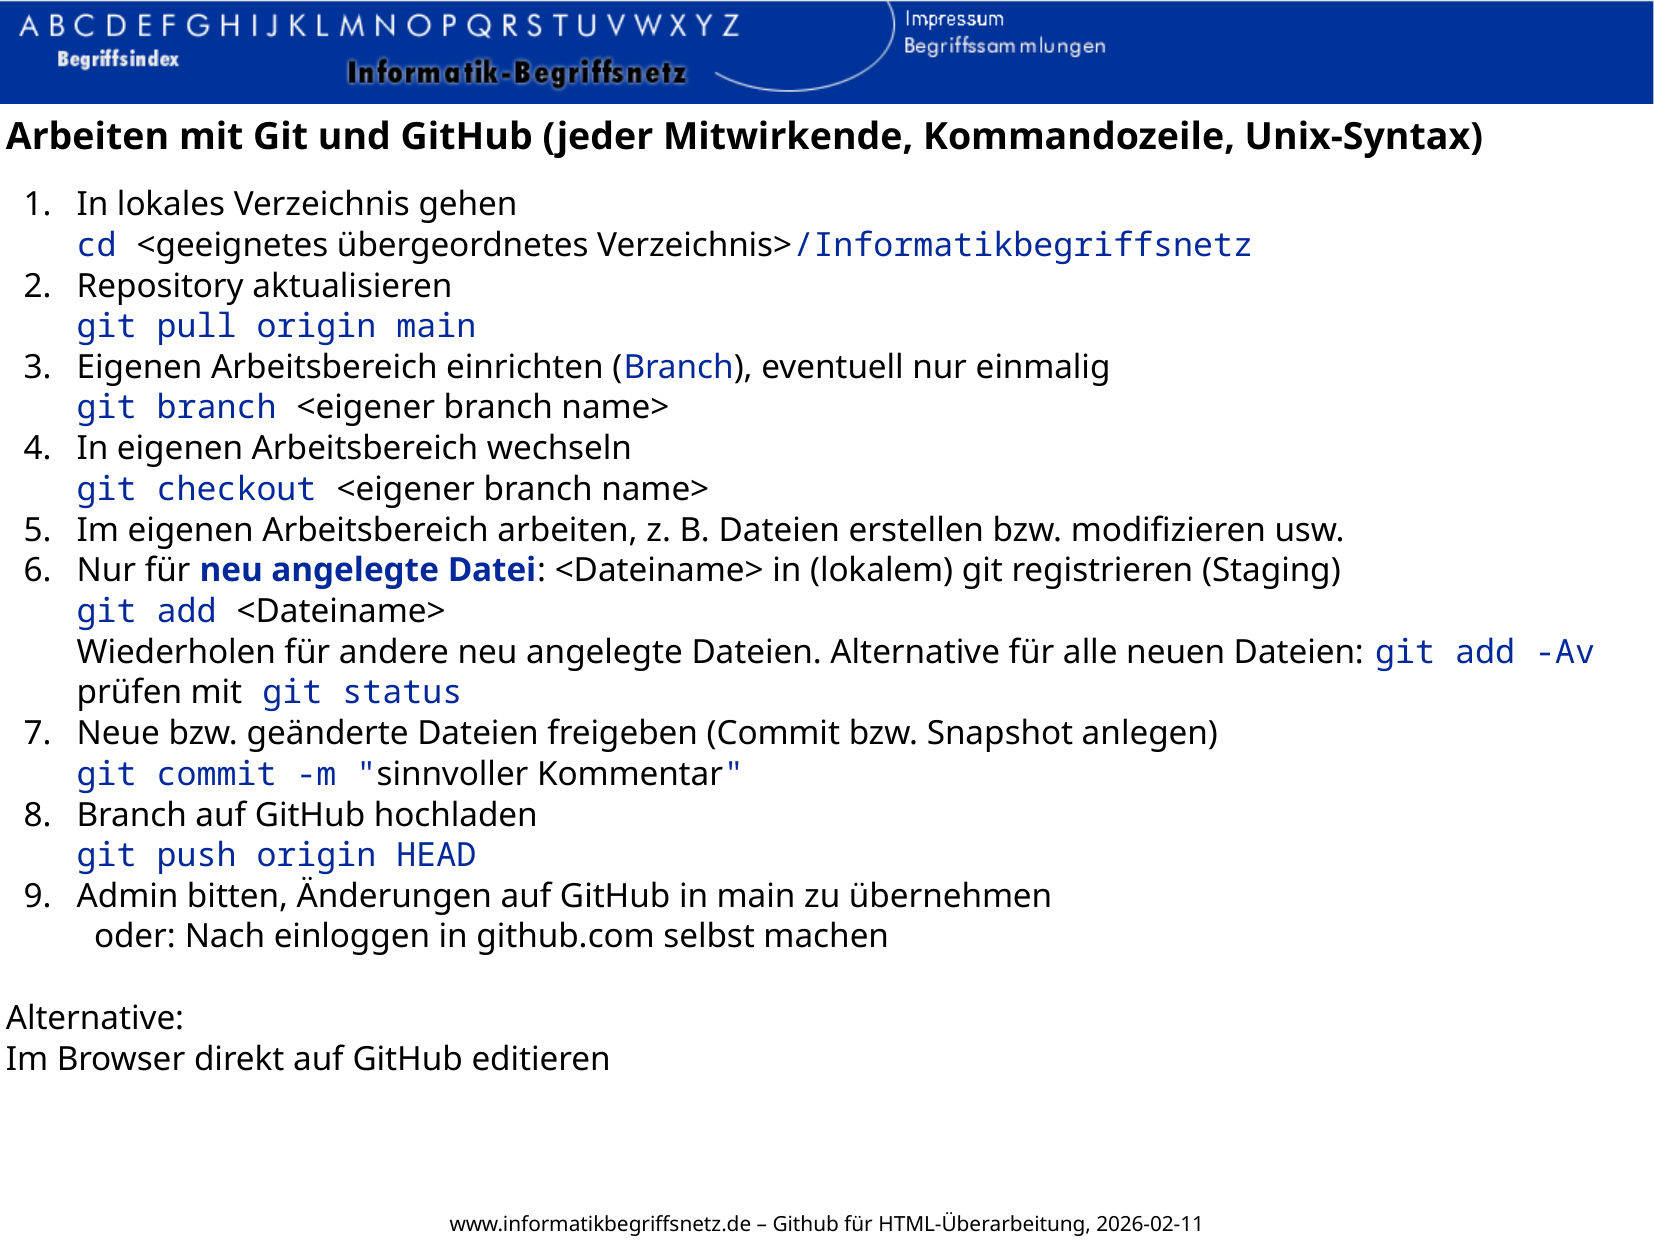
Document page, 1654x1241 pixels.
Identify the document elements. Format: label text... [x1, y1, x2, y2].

title Arbeiten mit Git und GitHub (jeder Mitwirkende, Kommandozeile, Unix-Syntax) [5, 109, 1648, 175]
picture [0, 0, 1654, 104]
list In lokales Verzeichnis gehen cd <geeignetes übergeordnetes Verzeichnis>/Informatikbegriffsnetz Repository aktualisieren git pull origin main Eigenen Arbeitsbereich einrichten (Branch), eventuell nur einmalig git branch <eigener branch name> In eigenen Arbeitsbereich wechseln git checkout <eigener branch name> Im eigenen Arbeitsbereich arbeiten, z. B. Dateien erstellen bzw. modifizieren usw. Nur für neu angelegte Datei: <Dateiname> in (lokalem) git registrieren (Staging) git add <Dateiname> Wiederholen für andere neu angelegte Dateien. Alternative für alle neuen Dateien: git add -Av prüfen mit git status Neue bzw. geänderte Dateien freigeben (Commit bzw. Snapshot anlegen) git commit -m "sinnvoller Kommentar" Branch auf GitHub hochladen git push origin HEAD Admin bitten, Änderungen auf GitHub in main zu übernehmen oder: Nach einloggen in github.com selbst machen Alternative: Im Browser direkt auf GitHub editieren [5, 183, 1648, 1208]
